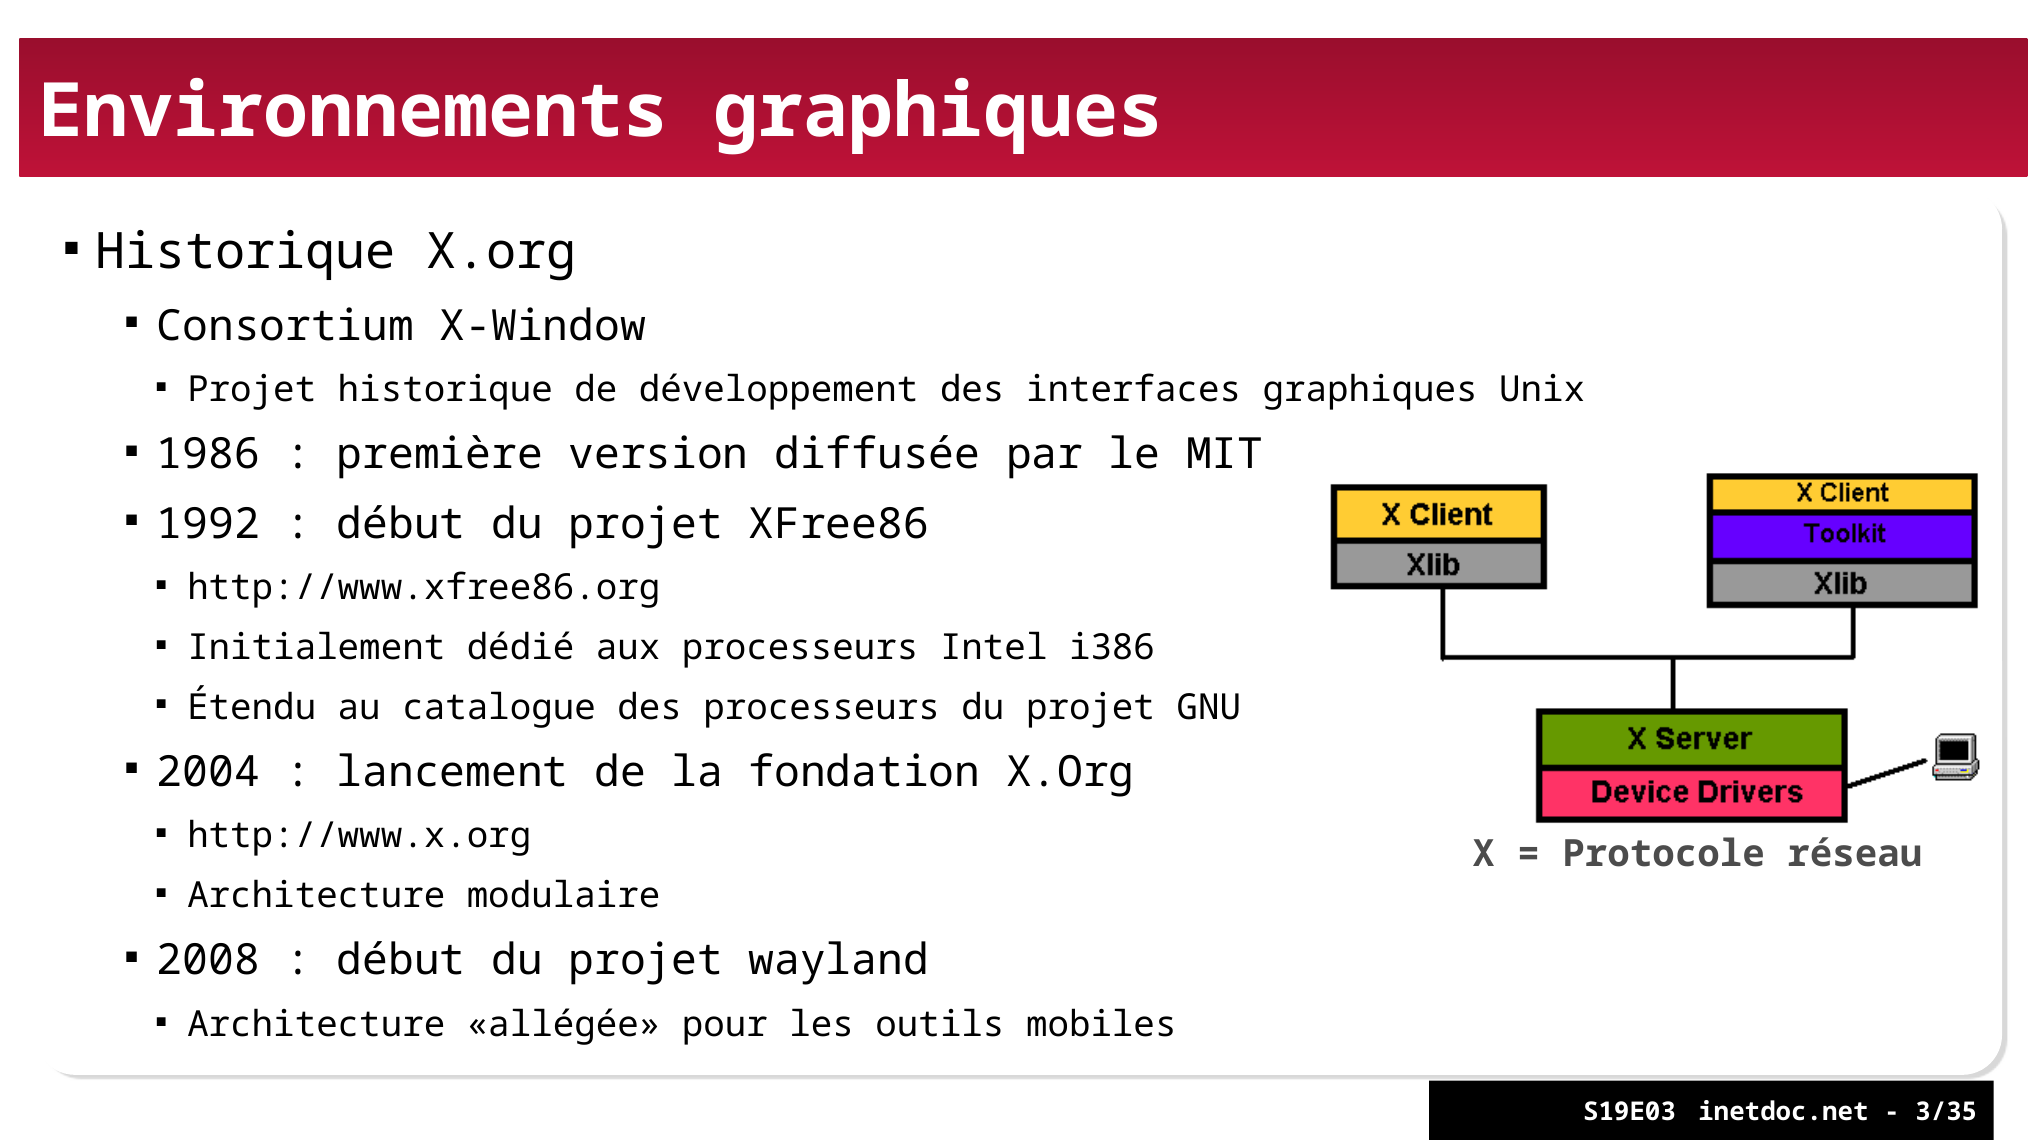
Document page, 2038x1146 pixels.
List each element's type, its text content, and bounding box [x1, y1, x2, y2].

picture [1328, 472, 1989, 845]
text_box Historique X.org Consortium X-Window Projet historique de développement des interfaces graphiques Unix 1986 : première version diffusée par le MIT 1992 : début du projet XFree86 http://www.xfree86.org Initialement dédié aux processeurs Intel i386 Étendu au catalogue des processeurs du projet GNU 2004 : lancement de la fondation X.Org http://www.x.org Architecture modulaire 2008 : début du projet wayland Architecture «allégée» pour les outils mobiles [35, 188, 2003, 1075]
text_box X = Protocole réseau [1452, 814, 1941, 890]
text_box Environnements graphiques [19, 38, 2028, 177]
text_box S19E03 inetdoc.net - <numéro>/35 [1429, 1080, 1994, 1140]
